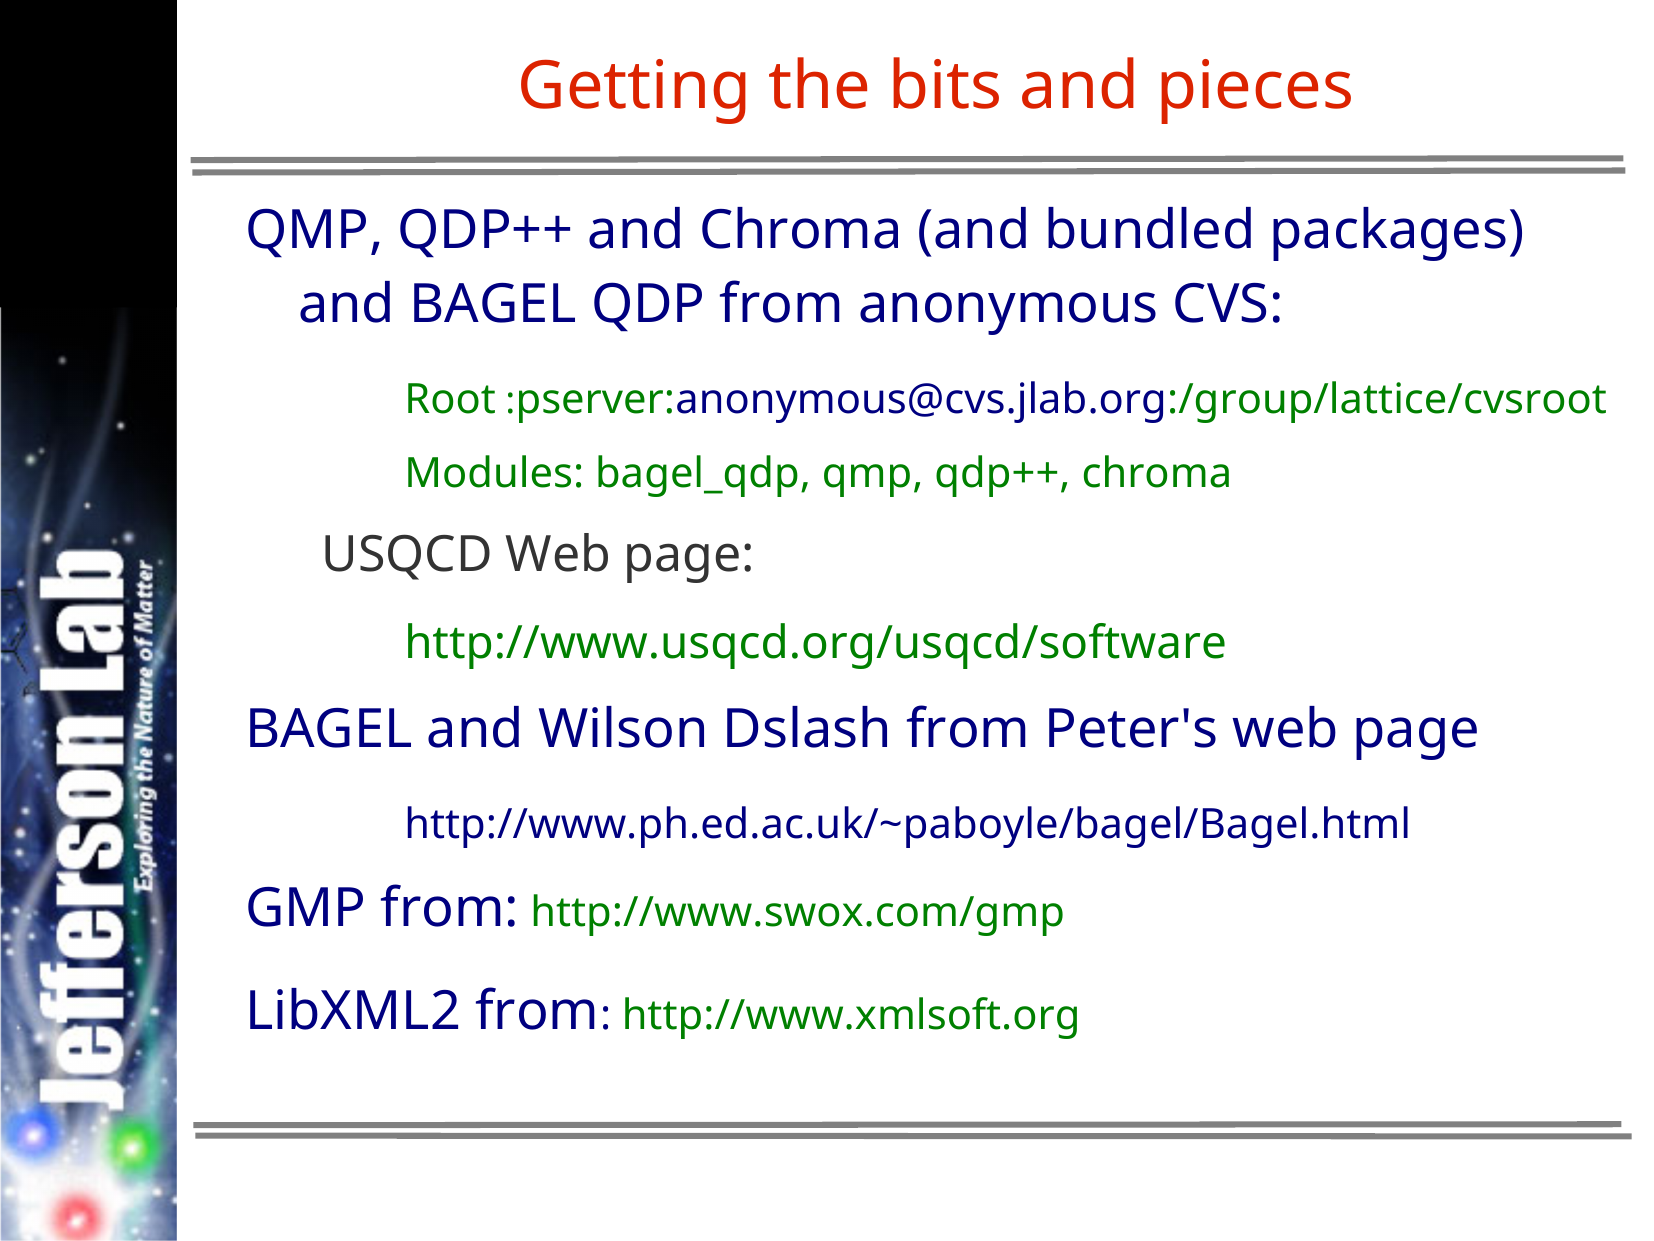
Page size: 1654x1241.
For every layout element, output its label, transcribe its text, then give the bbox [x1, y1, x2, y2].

list QMP, QDP++ and Chroma (and bundled packages) and BAGEL QDP from anonymous CVS: Root :pserver:anonymous@cvs.jlab.org:/group/lattice/cvsroot Modules: bagel_qdp, qmp, qdp++, chroma USQCD Web page: http://www.usqcd.org/usqcd/software BAGEL and Wilson Dslash from Peter's web page http://www.ph.ed.ac.uk/~paboyle/bagel/Bagel.html GMP from: http://www.swox.com/gmp LibXML2 from: http://www.xmlsoft.org [227, 190, 1628, 1086]
picture [2, 308, 176, 1240]
title Getting the bits and pieces [235, 17, 1638, 149]
